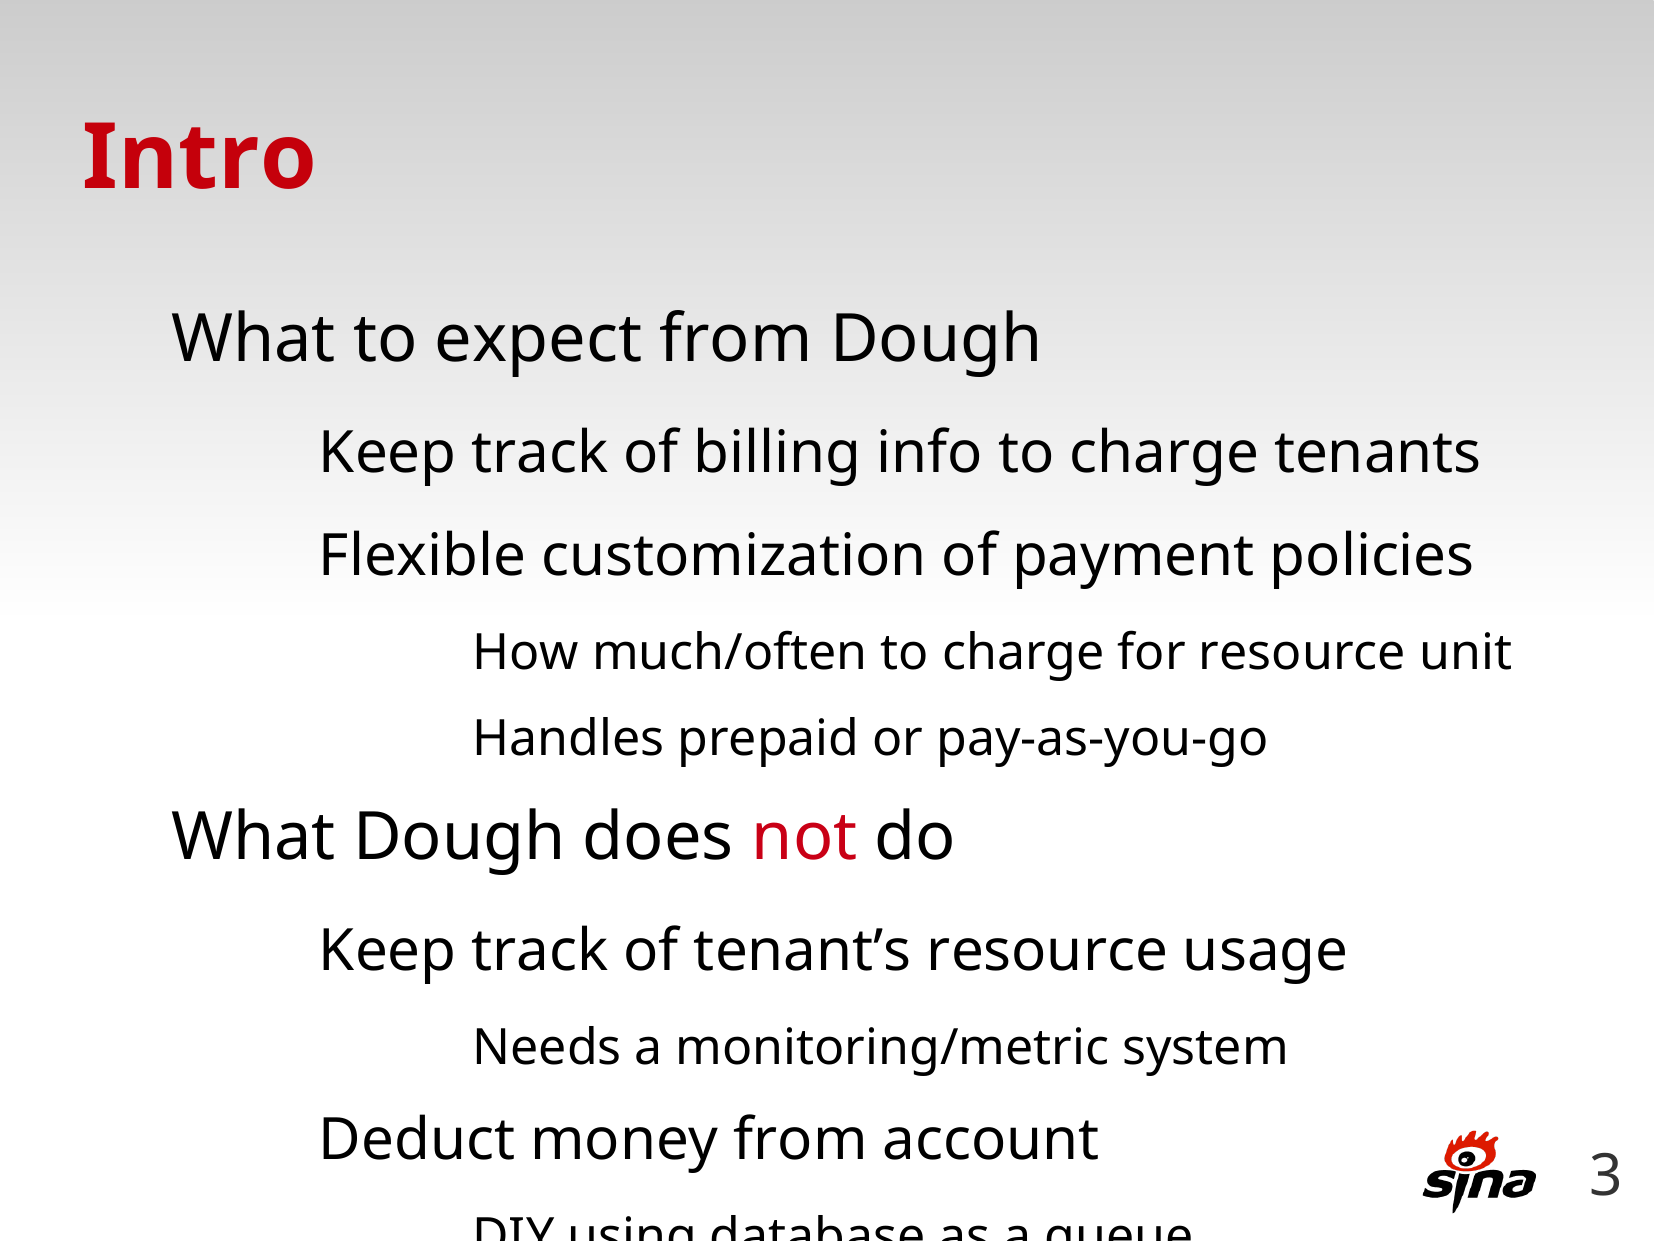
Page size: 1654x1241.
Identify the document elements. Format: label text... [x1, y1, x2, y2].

list What to expect from Dough Keep track of billing info to charge tenants Flexible customization of payment policies How much/often to charge for resource unit Handles prepaid or pay-as-you-go What Dough does not do Keep track of tenant’s resource usage Needs a monitoring/metric system Deduct money from account DIY using database as a queue [82, 290, 1571, 1132]
title Intro [82, 49, 1571, 257]
picture [1394, 1132, 1564, 1241]
